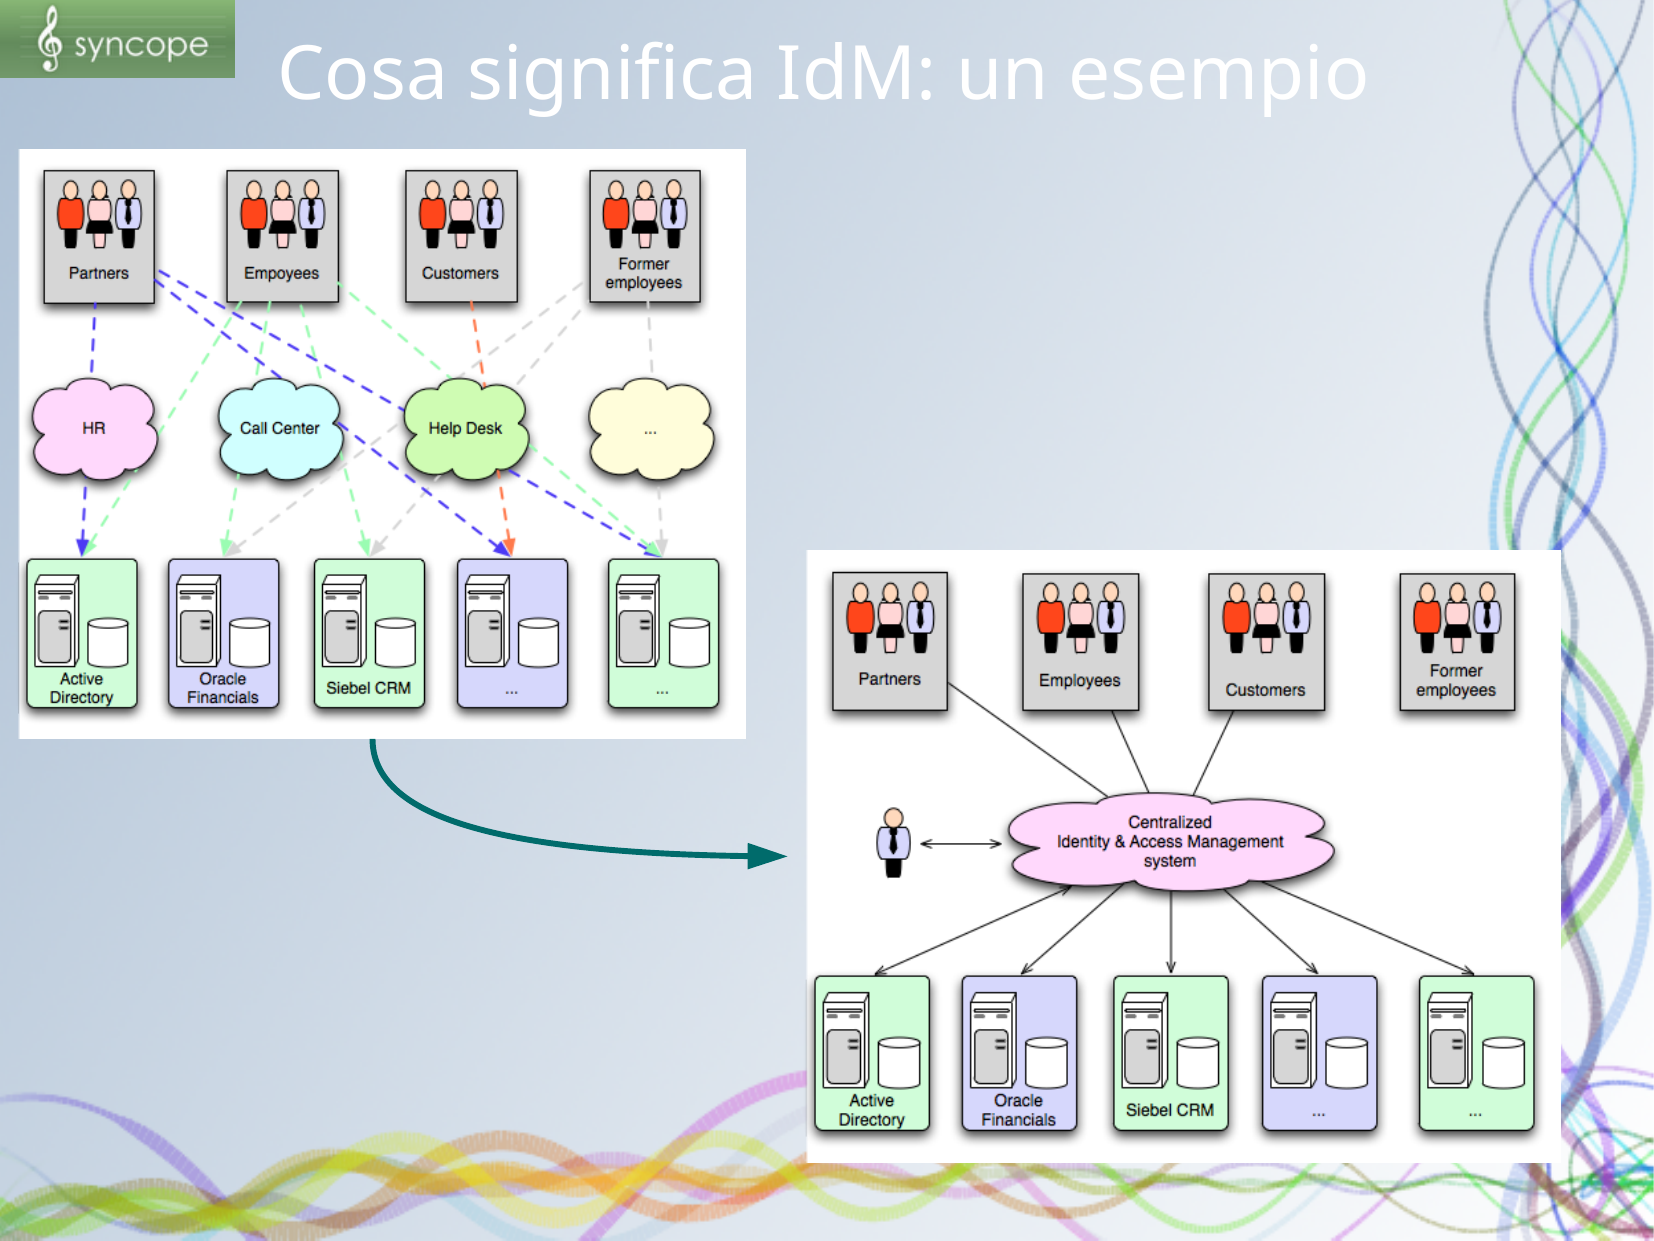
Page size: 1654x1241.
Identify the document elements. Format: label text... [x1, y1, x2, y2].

picture [0, 0, 1654, 1241]
text_box Cosa significa IdM: un esempio [262, 12, 1501, 143]
